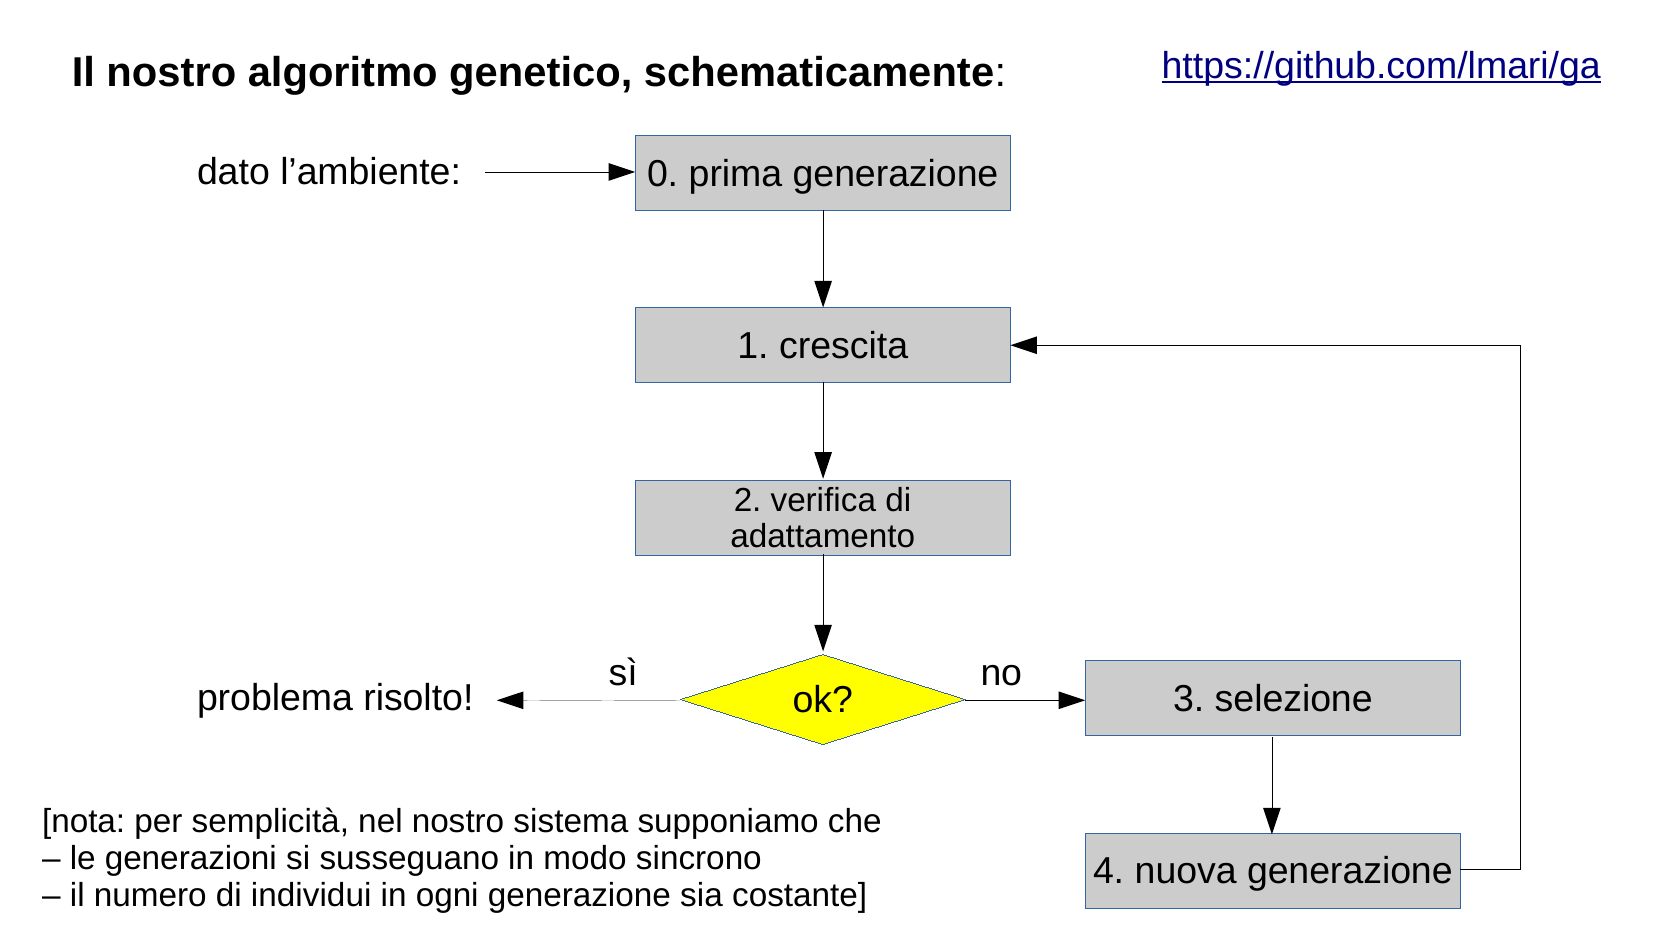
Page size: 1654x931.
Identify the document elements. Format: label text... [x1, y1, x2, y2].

text_box [nota: per semplicità, nel nostro sistema supponiamo che – le generazioni si susseguano in modo sincrono – il numero di individui in ogni generazione sia costante] [27, 795, 961, 922]
text_box 1. crescita [635, 307, 1011, 383]
text_box ok? [684, 654, 965, 745]
text_box 4. nuova generazione [1085, 833, 1461, 909]
text_box problema risolto! [182, 668, 498, 726]
text_box sì [593, 644, 684, 701]
text_box 0. prima generazione [635, 135, 1011, 211]
text_box 3. selezione [1085, 660, 1461, 736]
list Il nostro algoritmo genetico, schematicamente: [71, 49, 1146, 101]
text_box https://github.com/lmari/ga [1146, 37, 1648, 106]
text_box no [965, 644, 1056, 701]
text_box dato l’ambiente: [182, 143, 498, 200]
text_box 2. verifica di adattamento [635, 480, 1011, 556]
